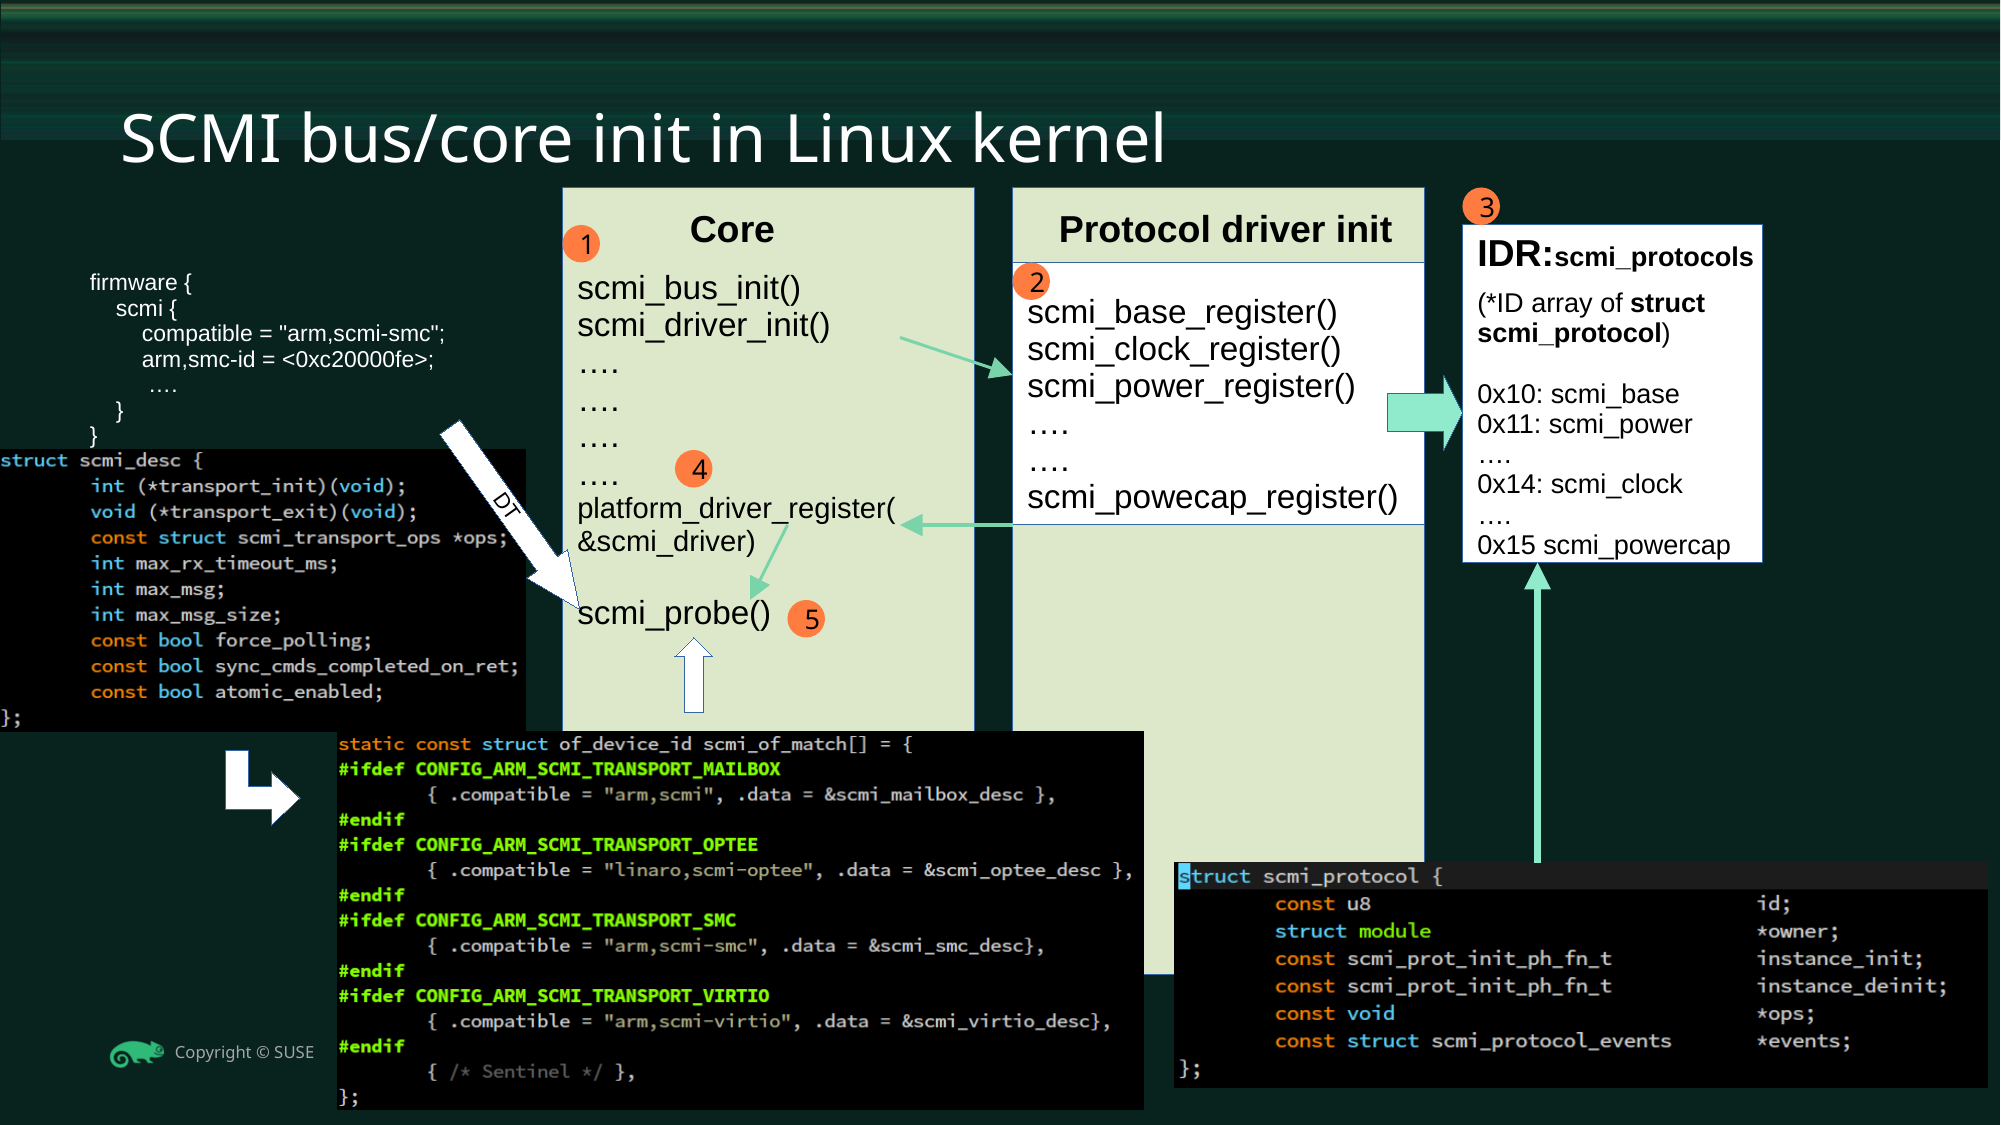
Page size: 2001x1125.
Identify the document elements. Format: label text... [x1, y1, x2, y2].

text_box [1012, 187, 1425, 286]
picture [1, 0, 2001, 140]
text_box 2 [1012, 262, 1051, 300]
title SCMI bus/core init in Linux kernel [120, 103, 1880, 179]
text_box 1 [562, 224, 601, 263]
text_box scmi_base_register() scmi_clock_register() scmi_power_register() …. …. scmi_powecap_register() [1012, 286, 1426, 526]
picture [488, 449, 526, 510]
text_box 5 [787, 599, 826, 638]
text_box IDR:scmi_protocols [1462, 224, 1801, 324]
text_box [1387, 375, 1463, 451]
text_box scmi_bus_init() scmi_driver_init() …. …. …. …. platform_driver_register( &scmi_driver) scmi_probe() [562, 262, 976, 731]
text_box firmware { scmi { compatible = "arm,scmi-smc"; arm,smc-id = <0xc20000fe>; …. } } [75, 262, 488, 473]
text_box 3 [1462, 187, 1501, 225]
picture [99, 1031, 175, 1074]
text_box DT [467, 458, 580, 610]
text_box (*ID array of struct scmi_protocol) 0x10: scmi_base 0x11: scmi_power …. 0x14: scmi_clock …. 0x15 scmi_powercap [1462, 324, 1763, 568]
text_box 4 [674, 449, 713, 488]
text_box [562, 187, 975, 262]
text_box Core [675, 201, 842, 300]
text_box [674, 637, 713, 713]
picture [0, 449, 1144, 1110]
text_box [225, 750, 301, 826]
text_box [1012, 526, 1425, 975]
text_box [562, 248, 574, 262]
picture [1174, 862, 1988, 1088]
text_box Protocol driver init [1044, 201, 1420, 300]
